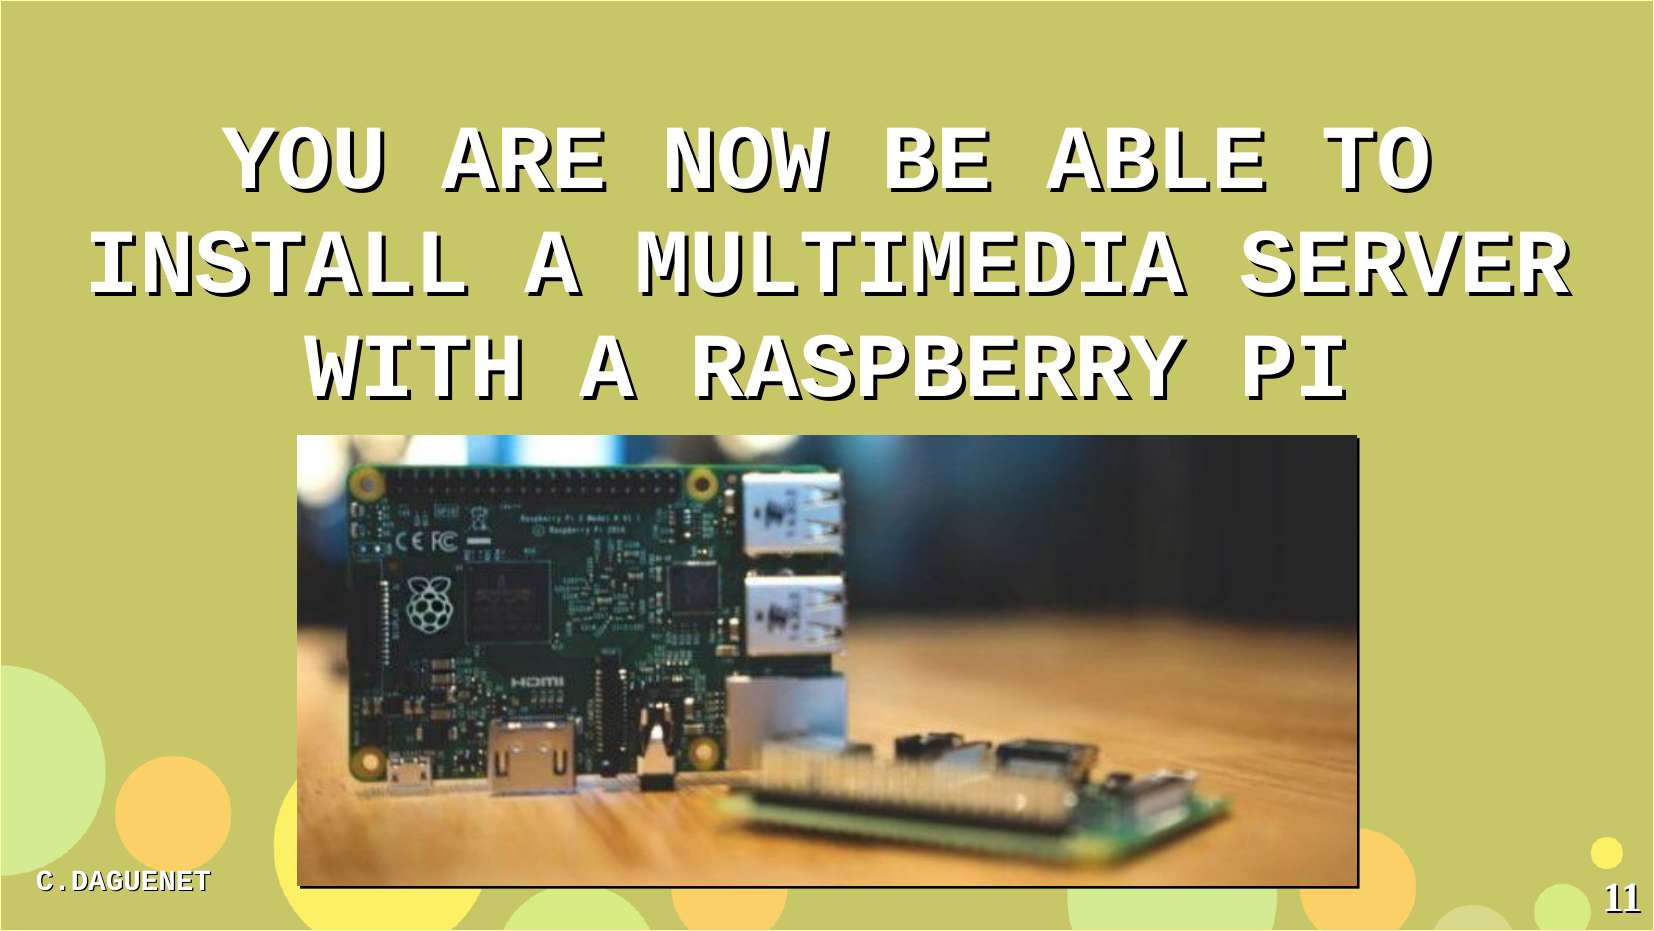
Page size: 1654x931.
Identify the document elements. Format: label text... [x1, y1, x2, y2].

picture [297, 435, 1357, 886]
title YOU ARE NOW BE ABLE TO INSTALL A MULTIMEDIA SERVER WITH A RASPBERRY PI [82, 112, 1571, 425]
